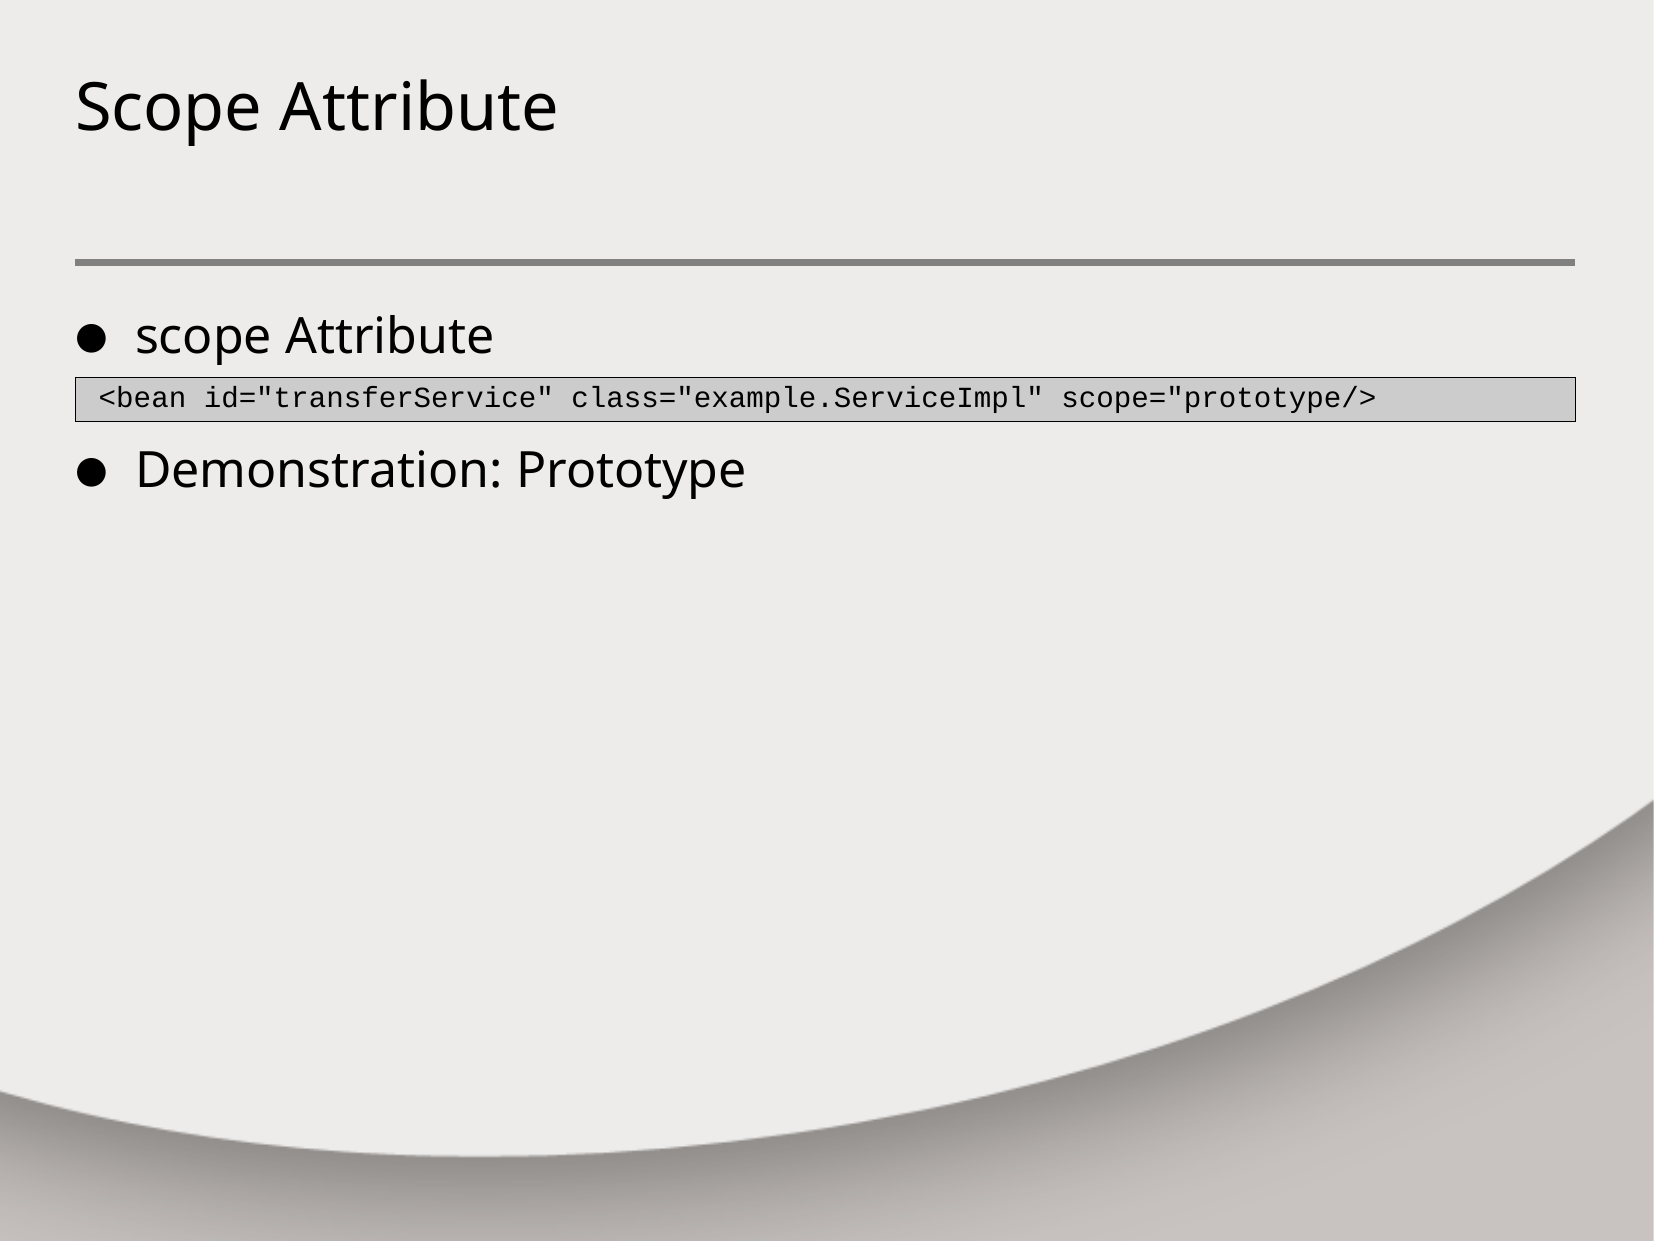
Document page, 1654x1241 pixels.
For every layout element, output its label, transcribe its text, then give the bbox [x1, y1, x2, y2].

list scope Attribute Demonstration: Prototype [75, 422, 1575, 1163]
title Scope Attribute [75, 75, 1576, 226]
picture [0, 0, 1654, 1241]
text_box <bean id="transferService" class="example.ServiceImpl" scope="prototype/> [75, 377, 1576, 422]
list scope Attribute Demonstration: Prototype [75, 300, 1575, 377]
